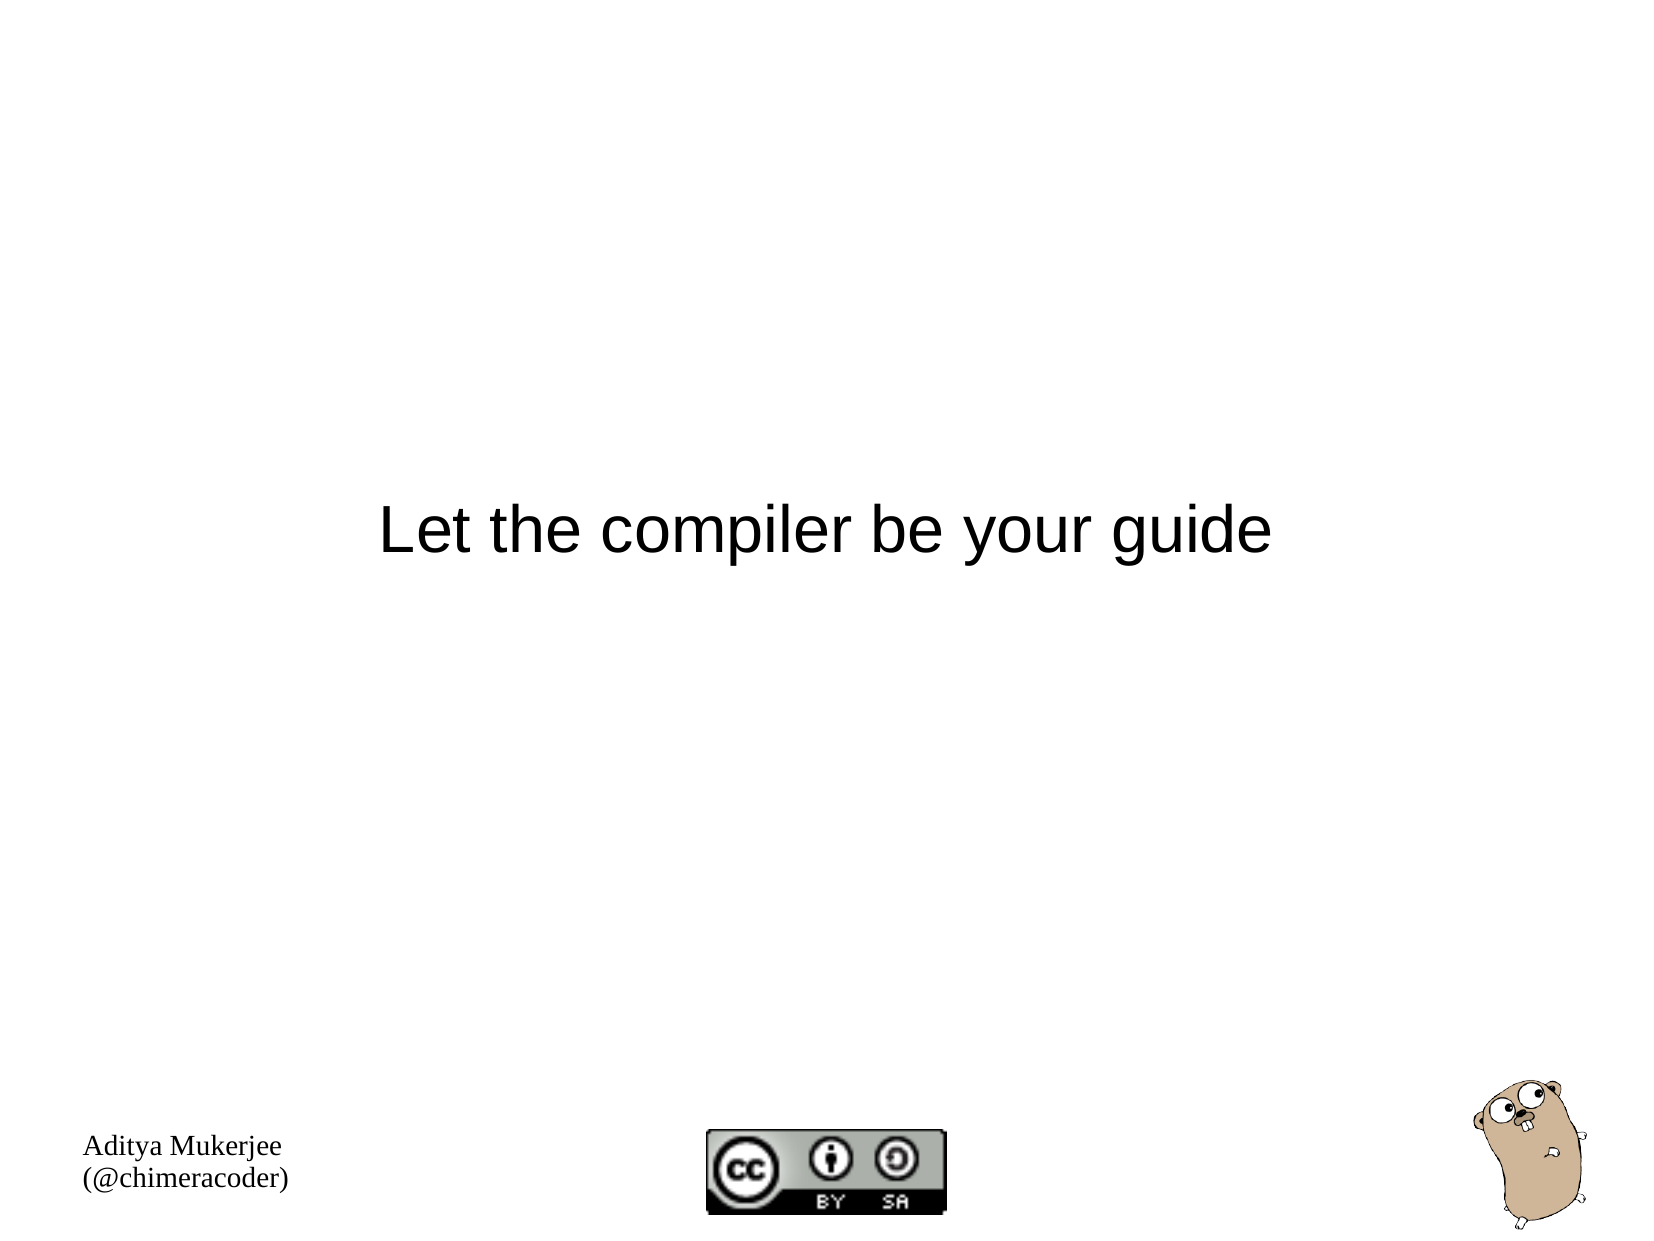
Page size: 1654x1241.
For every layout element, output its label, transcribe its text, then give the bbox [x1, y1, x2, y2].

picture [706, 1129, 947, 1215]
picture [1455, 1079, 1606, 1230]
subtitle Let the compiler be your guide [82, 49, 1571, 1010]
